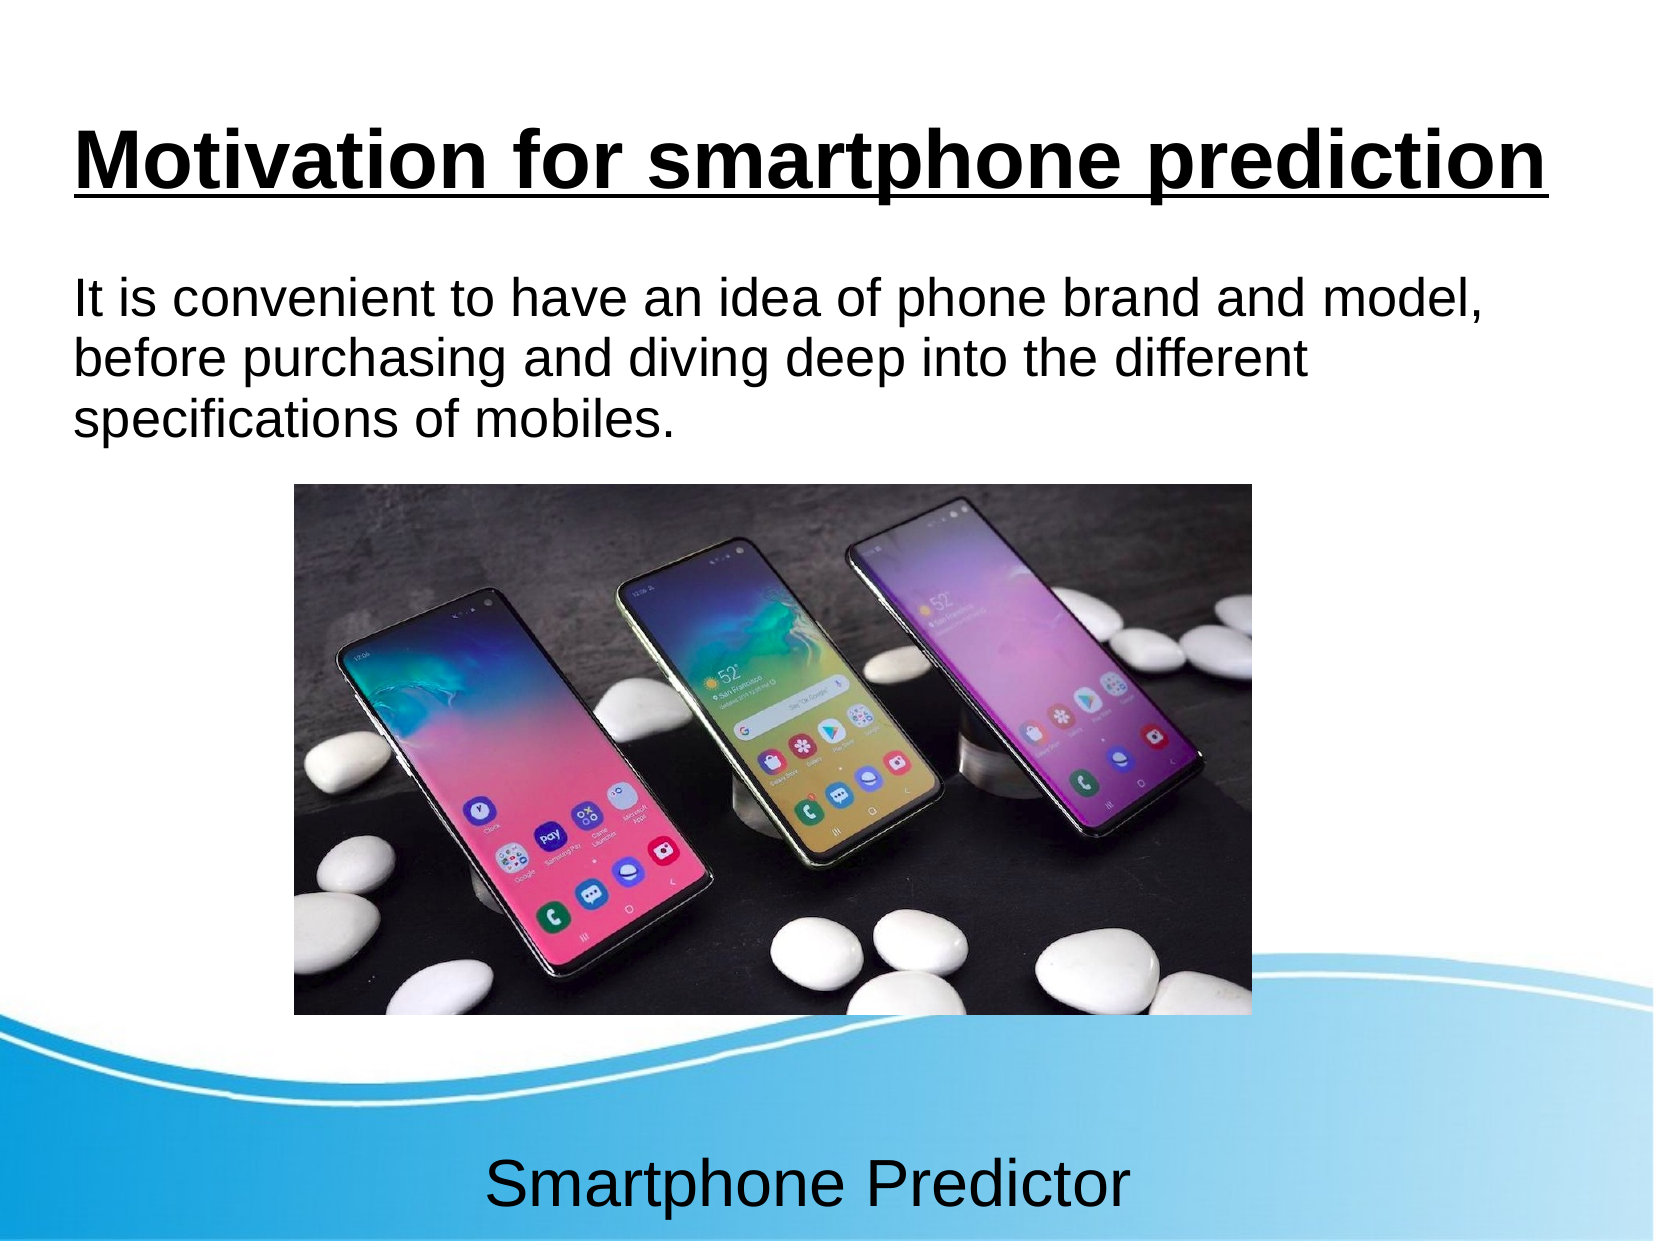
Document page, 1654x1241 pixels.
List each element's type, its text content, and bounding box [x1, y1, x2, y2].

picture [0, 484, 1654, 1241]
text_box Motivation for smartphone prediction It is convenient to have an idea of phone brand and model, before purchasing and diving deep into the different specifications of mobiles. [59, 106, 1564, 457]
list Smartphone Predictor [413, 1145, 1264, 1231]
